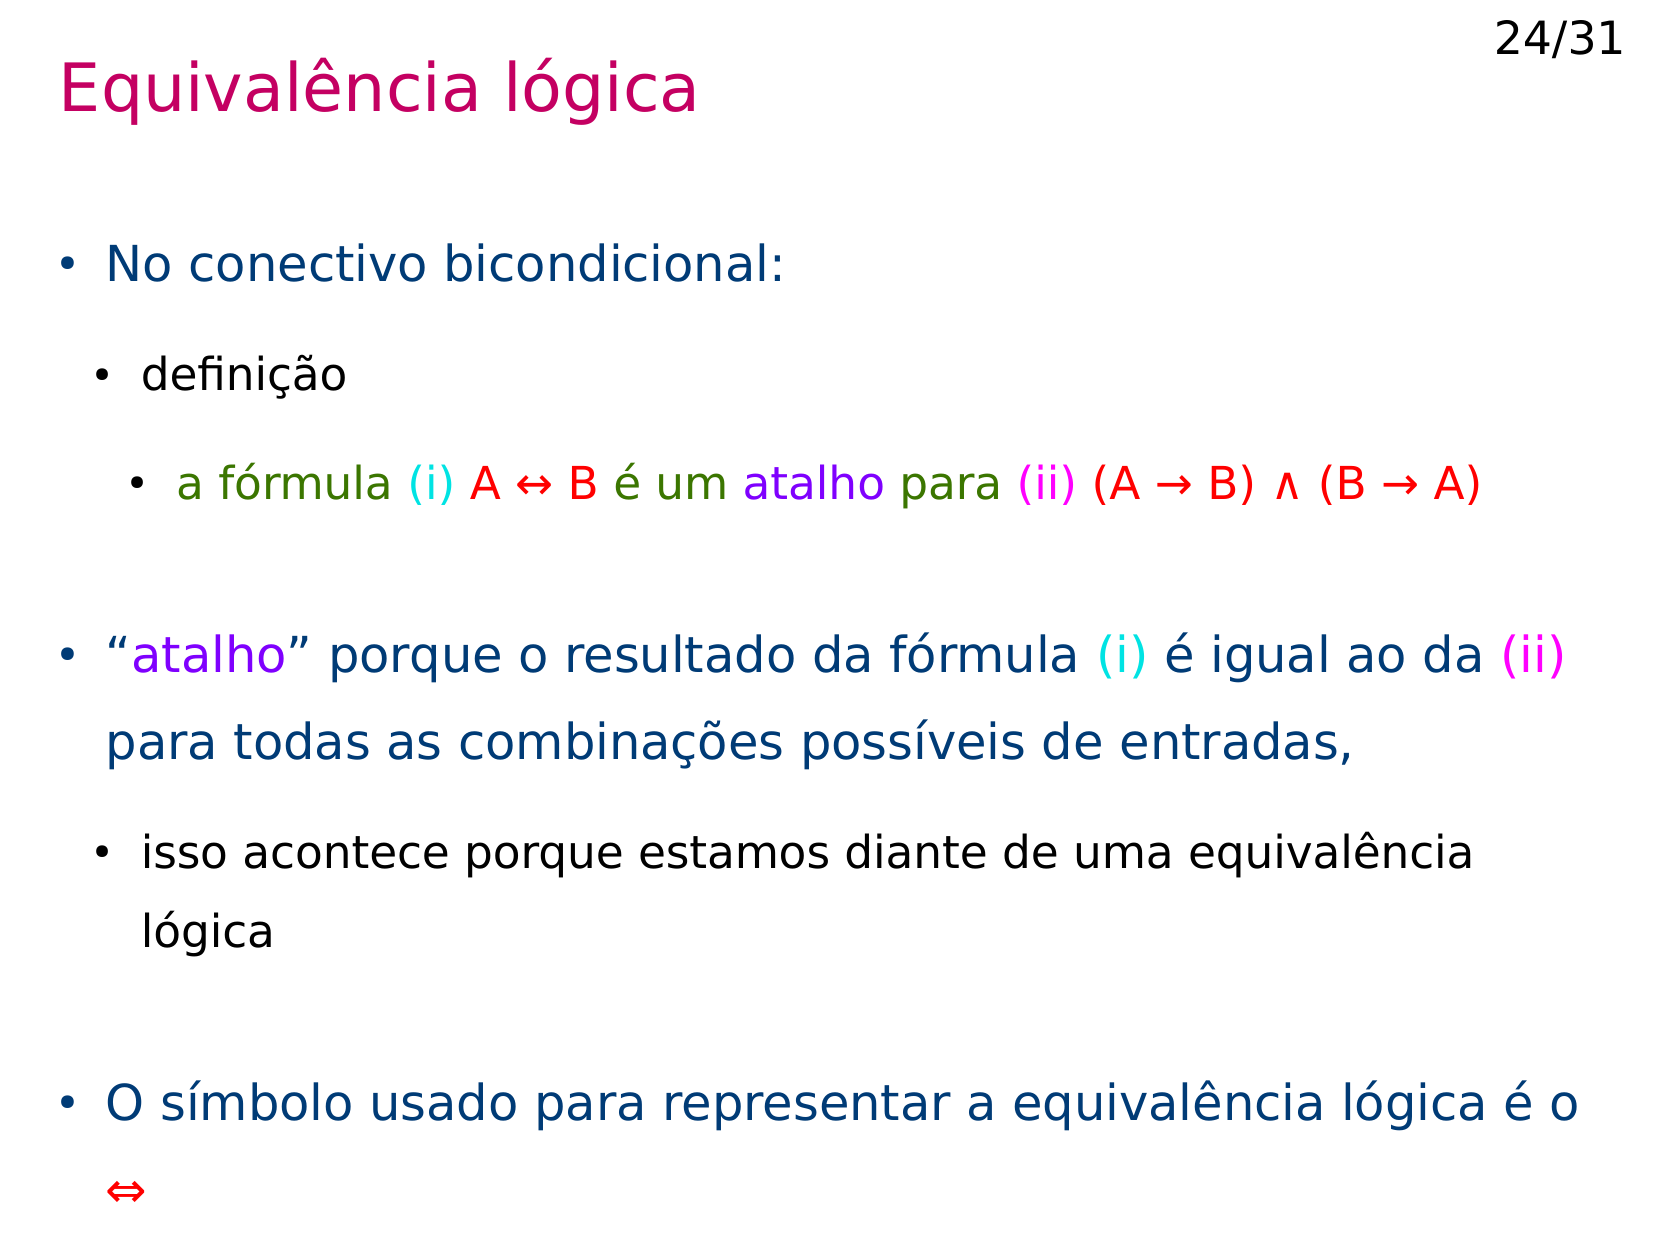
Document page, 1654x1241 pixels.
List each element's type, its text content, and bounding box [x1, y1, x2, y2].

title Equivalência lógica [59, 29, 1625, 148]
list No conectivo bicondicional: definição a fórmula (i) A ↔ B é um atalho para (ii) (A → B) ∧ (B → A) “atalho” porque o resultado da fórmula (i) é igual ao da (ii) para todas as combinações possíveis de entradas, isso acontece porque estamos diante de uma equivalência lógica O símbolo usado para representar a equivalência lógica é o ⇔ [59, 206, 1595, 1223]
